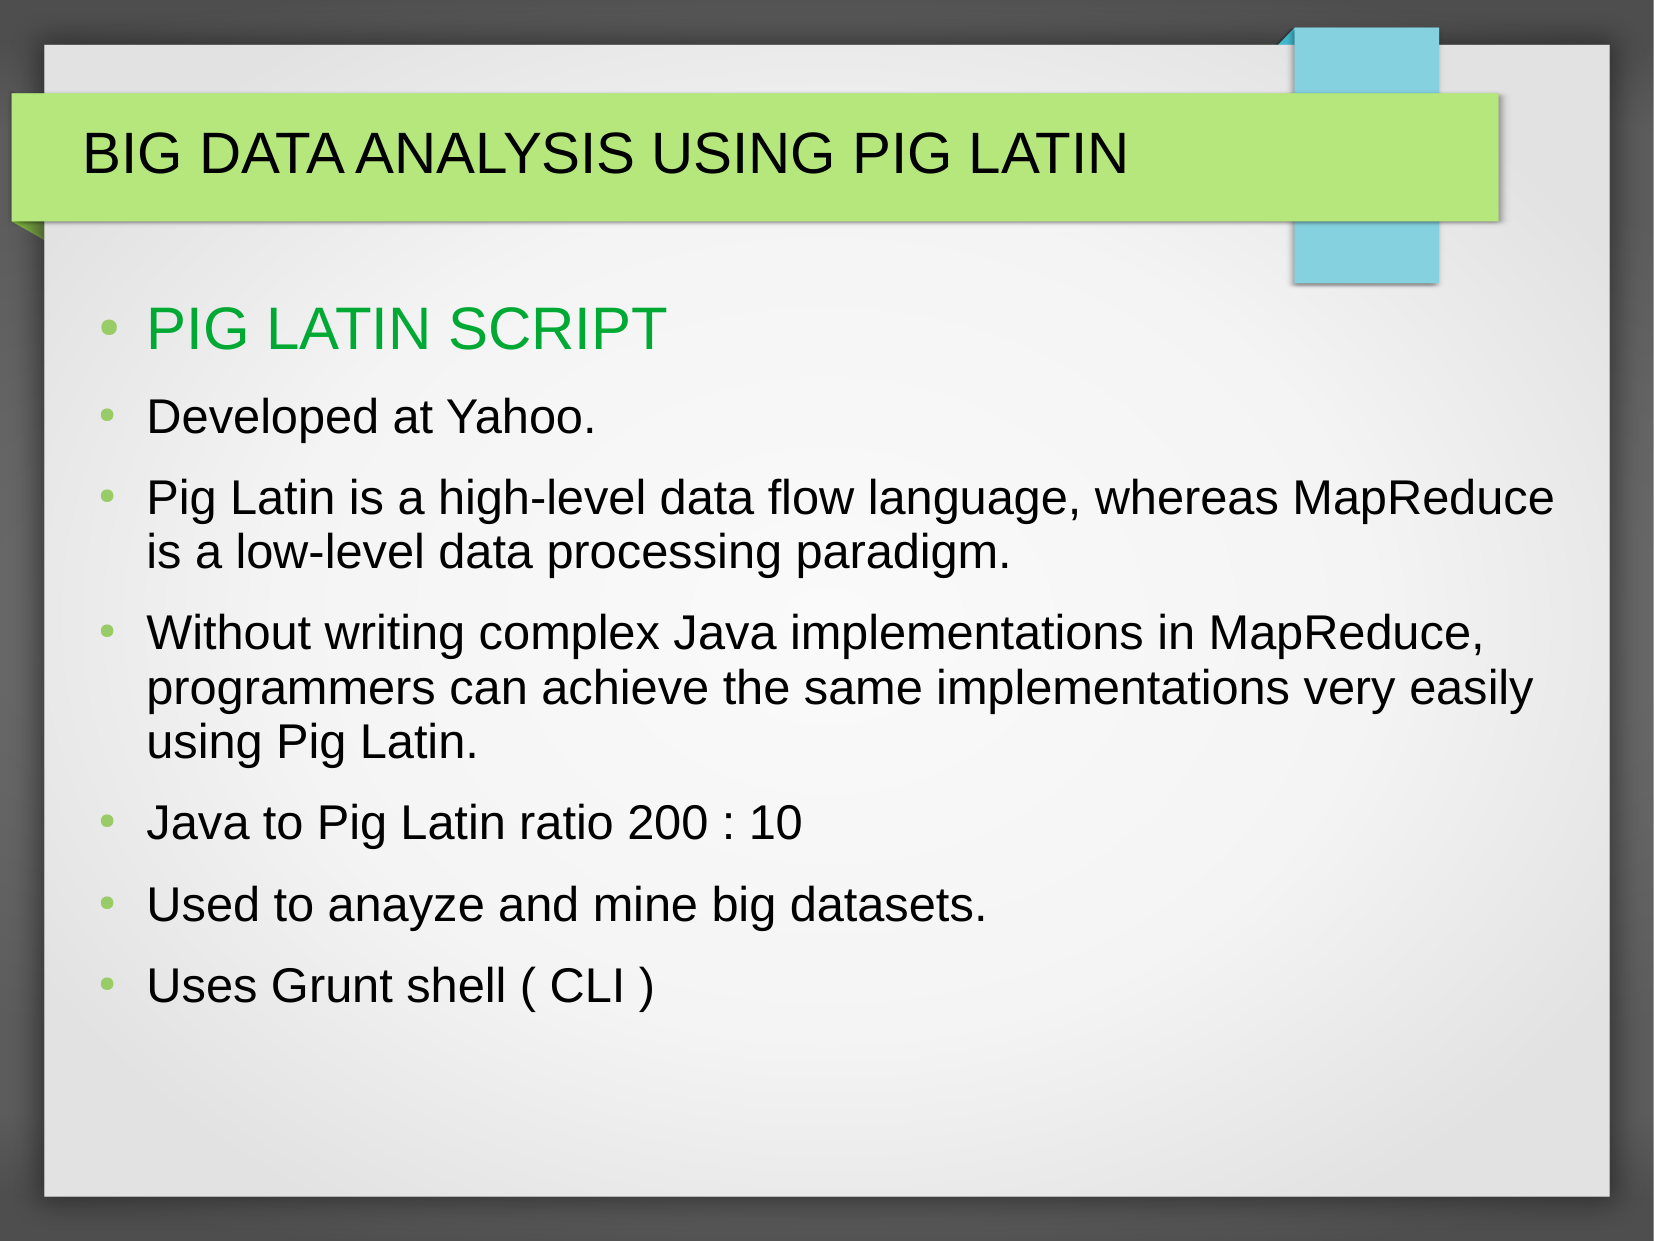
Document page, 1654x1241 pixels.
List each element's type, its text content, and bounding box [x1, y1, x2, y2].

list PIG LATIN SCRIPT Developed at Yahoo. Pig Latin is a high-level data flow language, whereas MapReduce is a low-level data processing paradigm. Without writing complex Java implementations in MapReduce, programmers can achieve the same implementations very easily using Pig Latin. Java to Pig Latin ratio 200 : 10 Used to anayze and mine big datasets. Uses Grunt shell ( CLI ) [82, 295, 1571, 1015]
title BIG DATA ANALYSIS USING PIG LATIN [82, 94, 1264, 213]
picture [0, 0, 1654, 1241]
